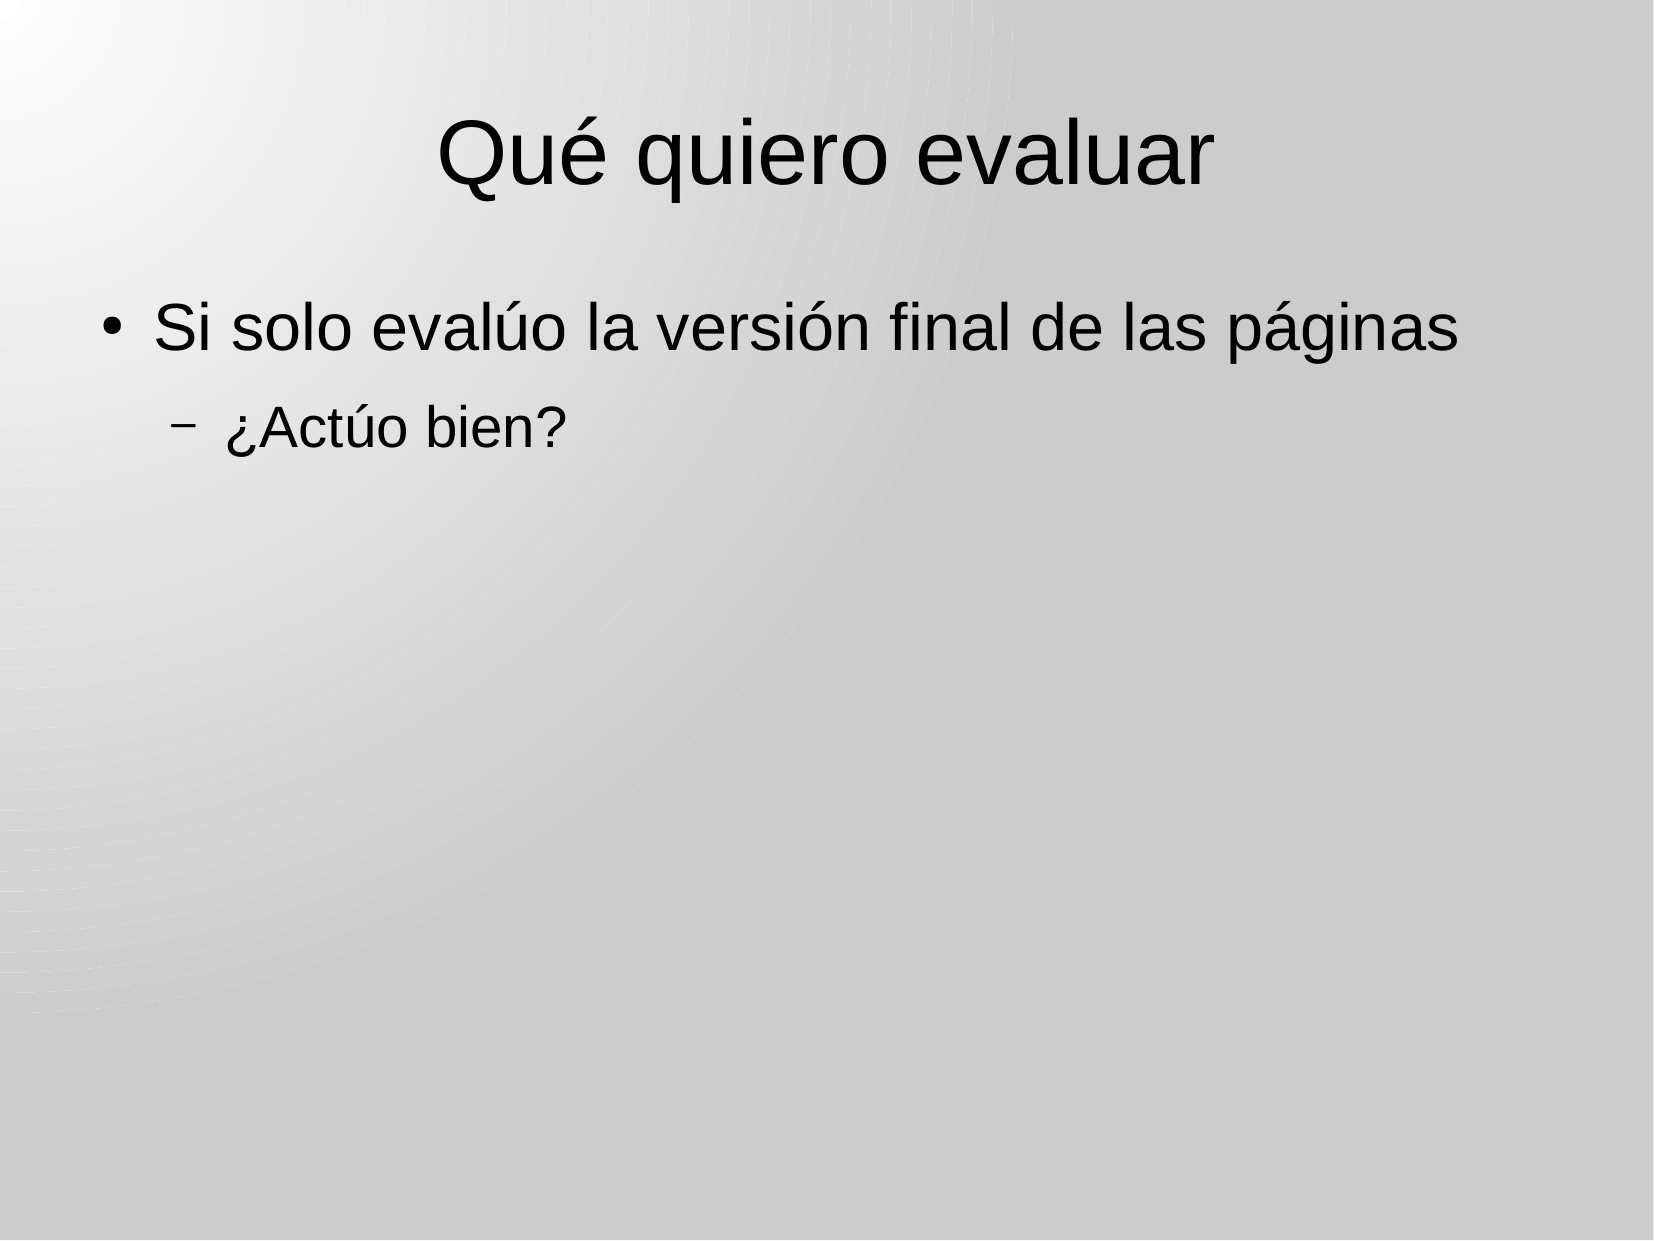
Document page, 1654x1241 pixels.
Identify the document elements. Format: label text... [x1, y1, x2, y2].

list Si solo evalúo la versión final de las páginas ¿Actúo bien? [82, 290, 1538, 1109]
title Qué quiero evaluar [82, 49, 1571, 257]
